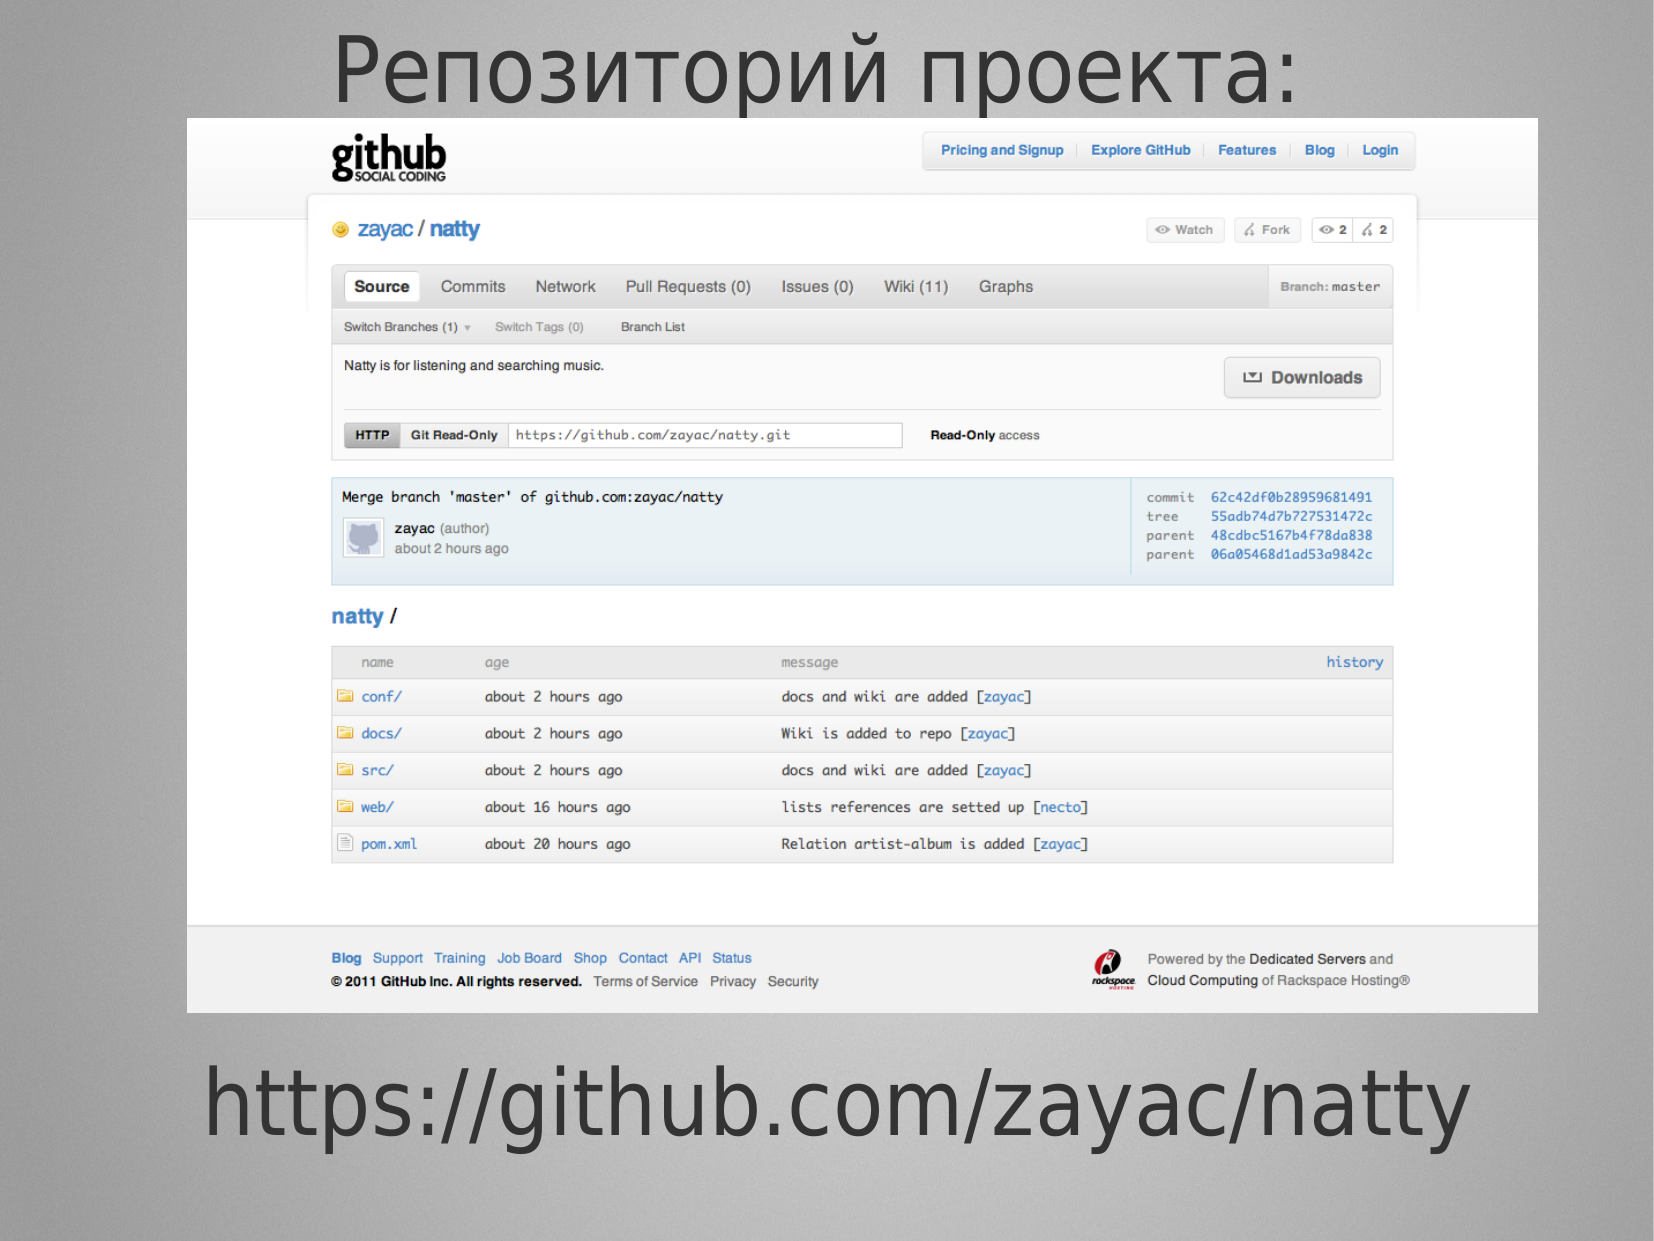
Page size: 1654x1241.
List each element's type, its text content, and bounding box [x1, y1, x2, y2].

text_box https://github.com/zayac/natty [187, 1050, 1491, 1158]
picture [0, 0, 1654, 1241]
title Репозиторий проекта: [72, 0, 1562, 175]
